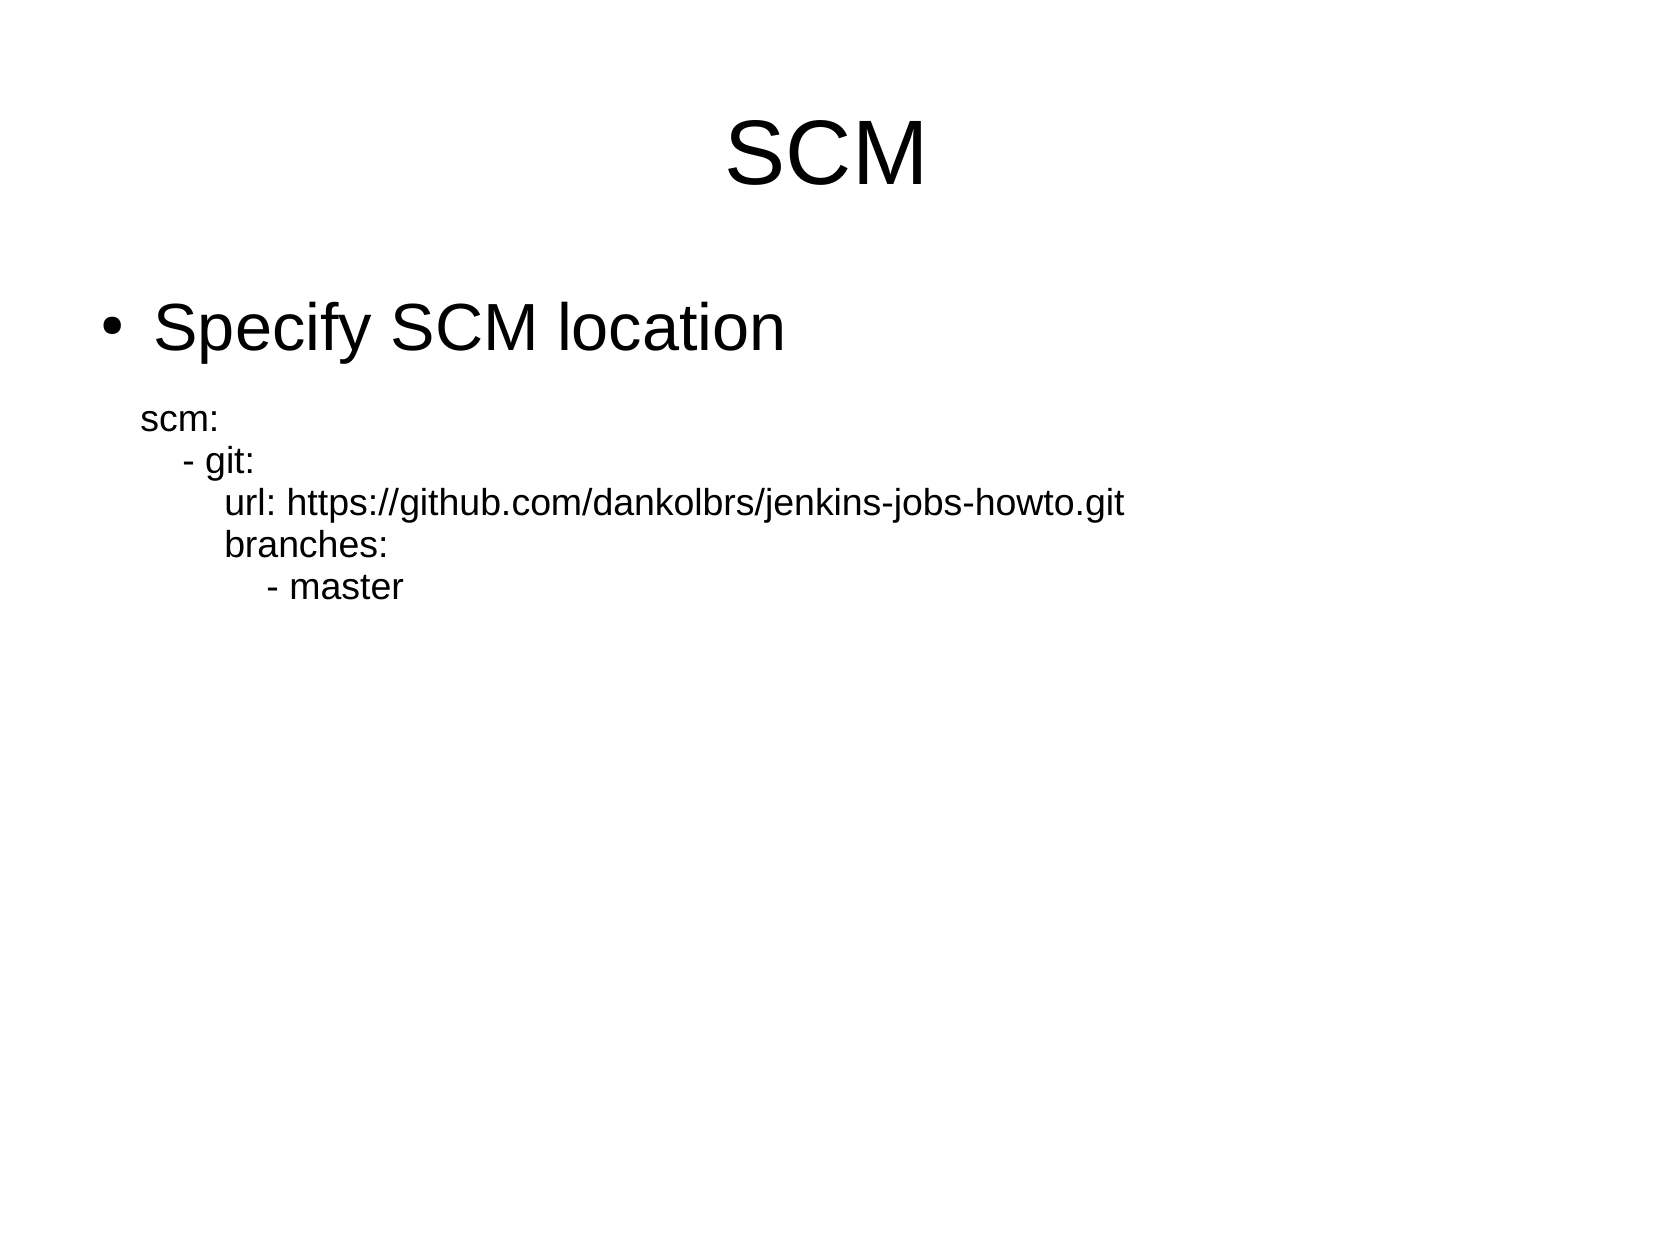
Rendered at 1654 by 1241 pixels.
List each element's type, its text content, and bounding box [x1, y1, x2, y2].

list Specify SCM location [82, 290, 1571, 1010]
text_box scm: - git: url: https://github.com/dankolbrs/jenkins-jobs-howto.git branches: - master [125, 390, 1141, 616]
title SCM [82, 49, 1571, 257]
